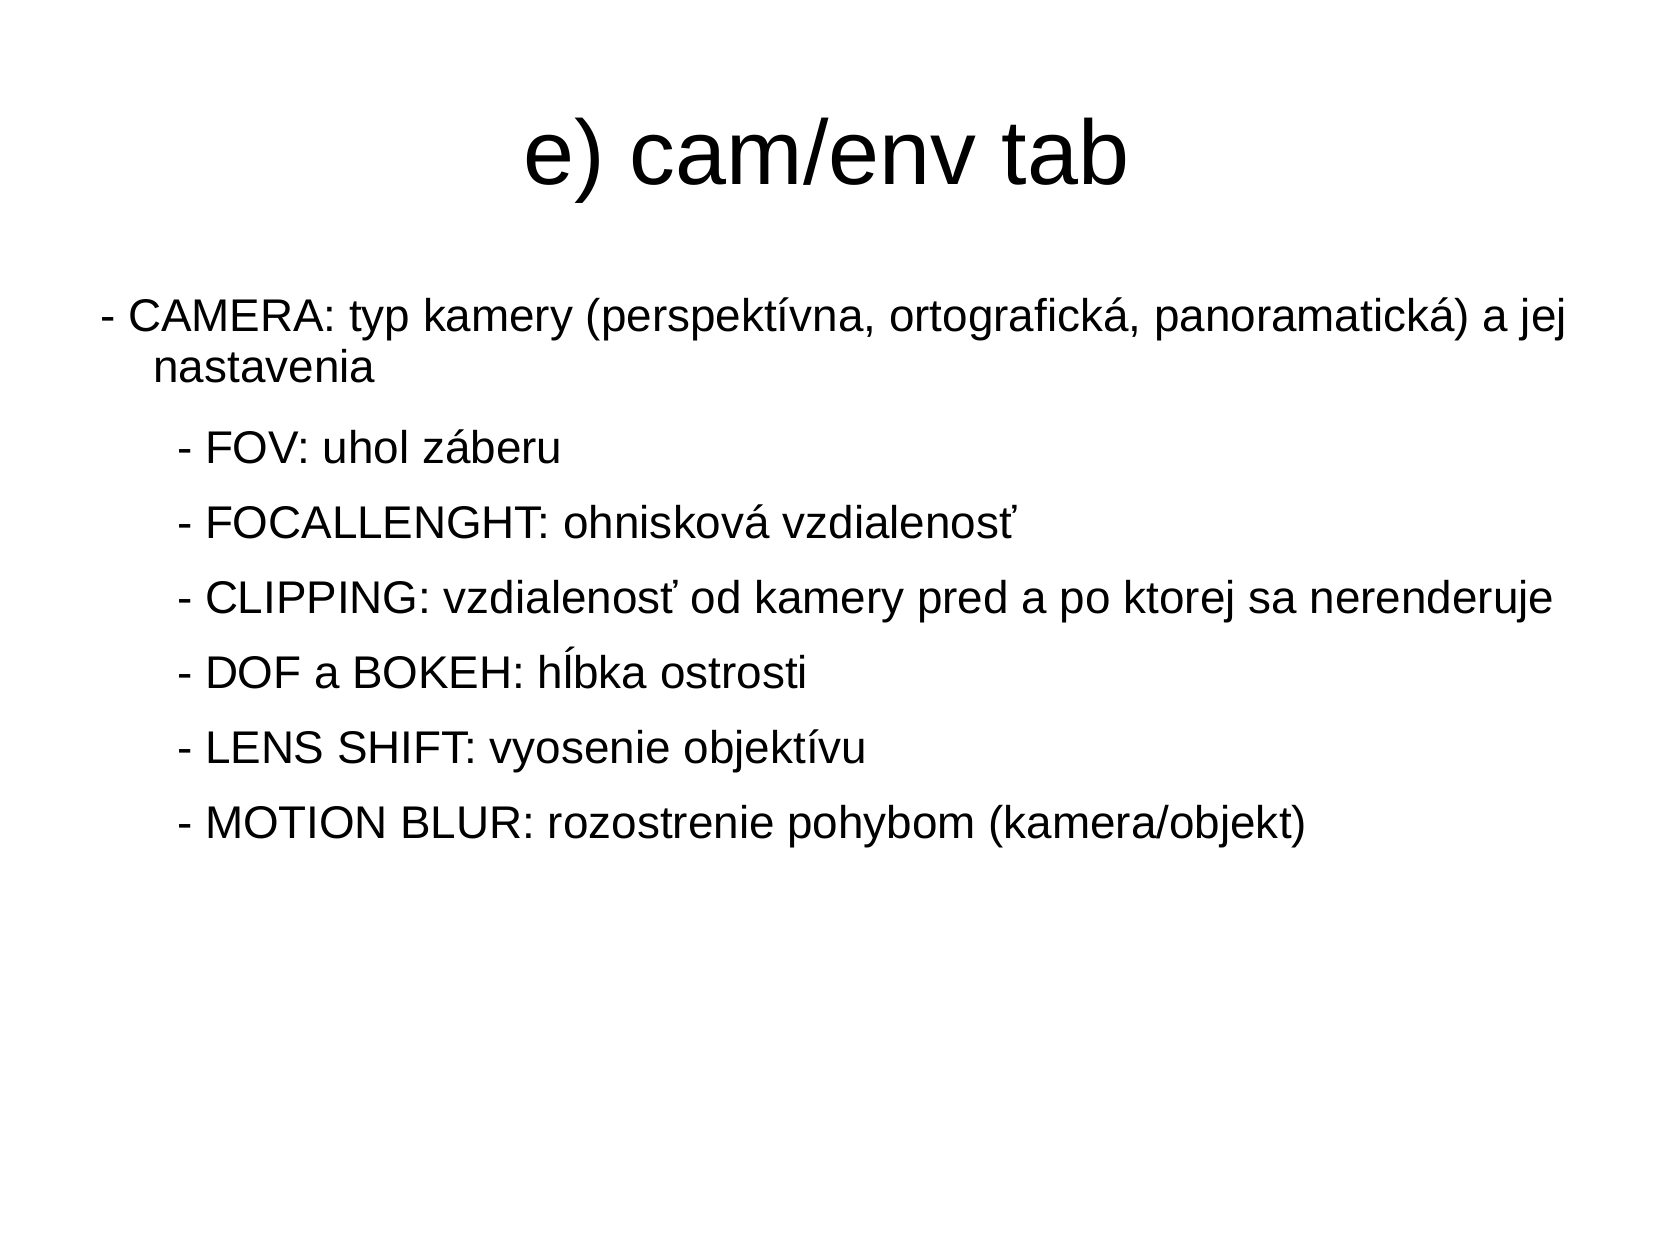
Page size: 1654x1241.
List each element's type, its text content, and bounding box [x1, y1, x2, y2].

title e) cam/env tab [82, 56, 1571, 250]
list - CAMERA: typ kamery (perspektívna, ortografická, panoramatická) a jej nastavenia - FOV: uhol záberu - FOCALLENGHT: ohnisková vzdialenosť - CLIPPING: vzdialenosť od kamery pred a po ktorej sa nerenderuje - DOF a BOKEH: hĺbka ostrosti - LENS SHIFT: vyosenie objektívu - MOTION BLUR: rozostrenie pohybom (kamera/objekt) [82, 290, 1571, 1094]
